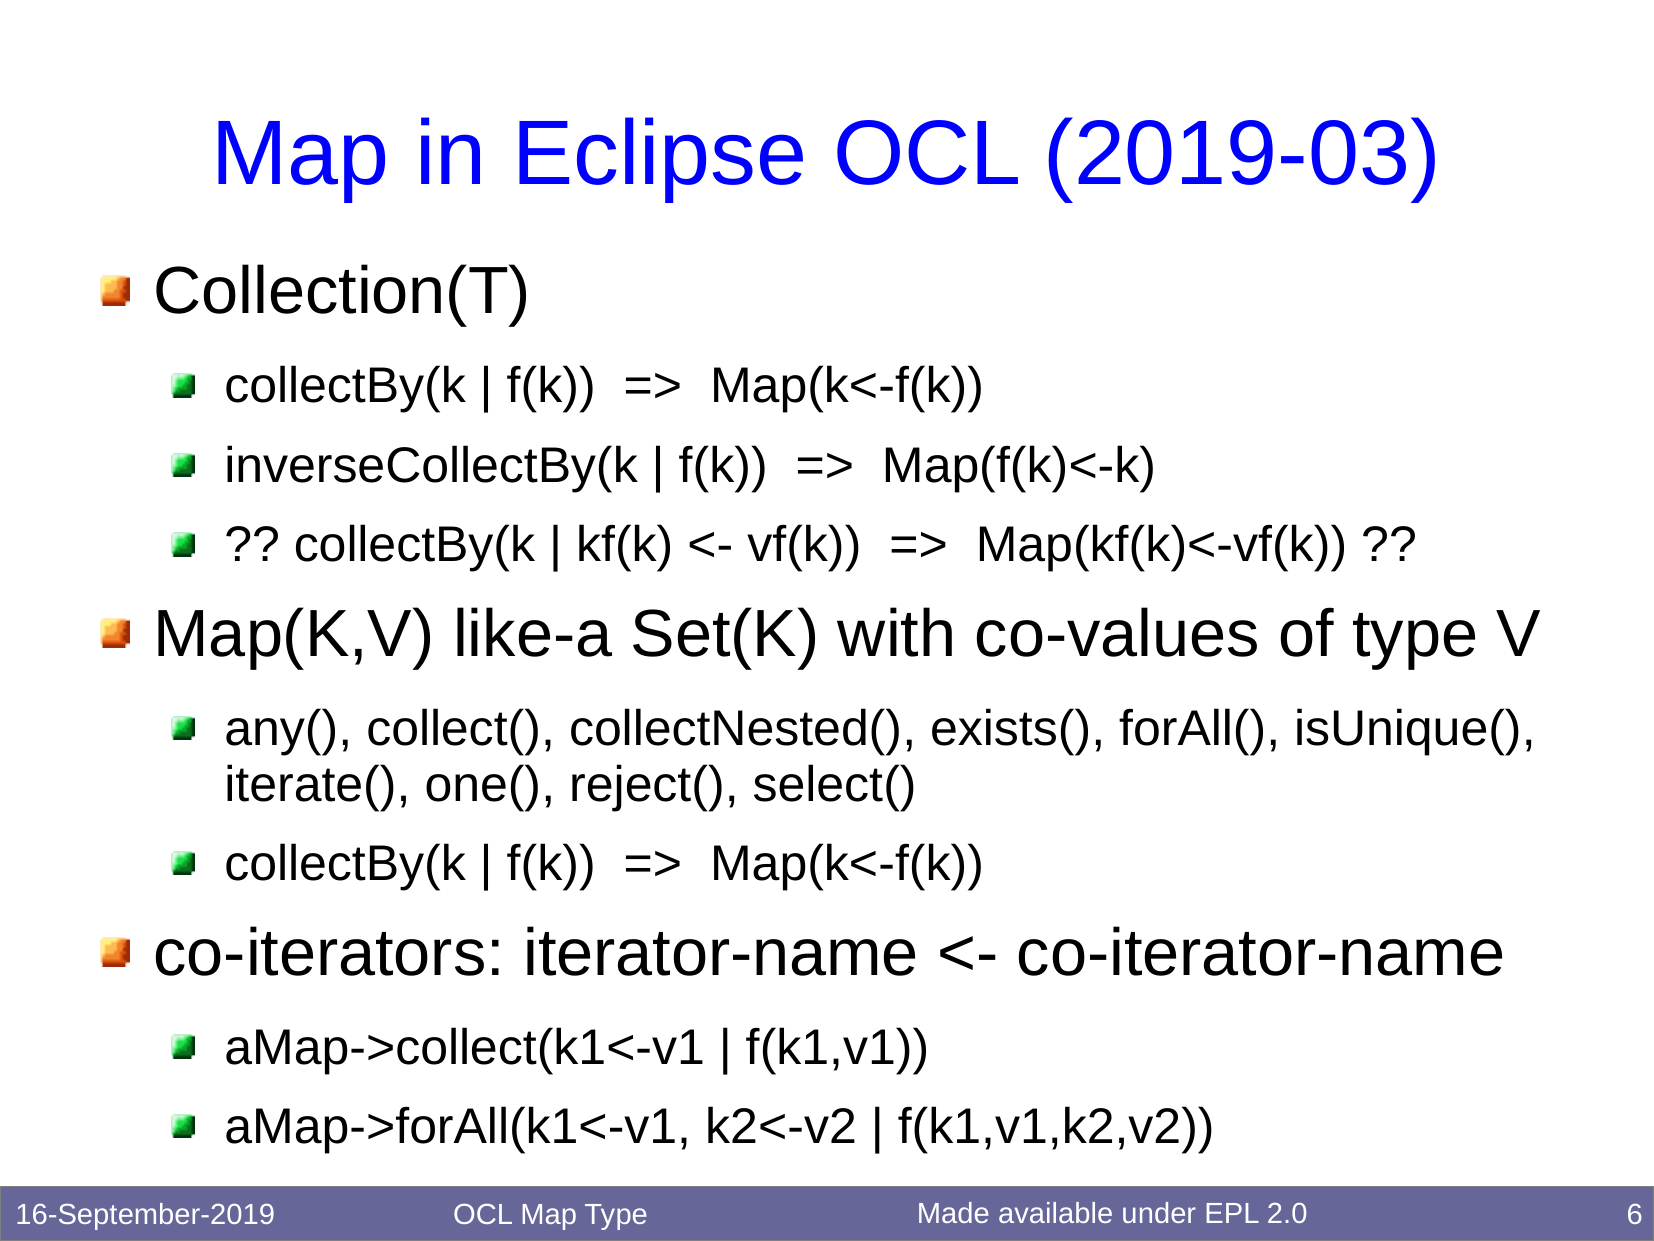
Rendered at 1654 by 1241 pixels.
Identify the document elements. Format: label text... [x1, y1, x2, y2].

list Collection(T) collectBy(k | f(k)) => Map(k<-f(k)) inverseCollectBy(k | f(k)) => Map(f(k)<-k) ?? collectBy(k | kf(k) <- vf(k)) => Map(kf(k)<-vf(k)) ?? Map(K,V) like-a Set(K) with co-values of type V any(), collect(), collectNested(), exists(), forAll(), isUnique(), iterate(), one(), reject(), select() collectBy(k | f(k)) => Map(k<-f(k)) co-iterators: iterator-name <- co-iterator-name aMap->collect(k1<-v1 | f(k1,v1)) aMap->forAll(k1<-v1, k2<-v2 | f(k1,v1,k2,v2)) [82, 253, 1622, 1155]
title Map in Eclipse OCL (2019-03) [82, 49, 1571, 253]
